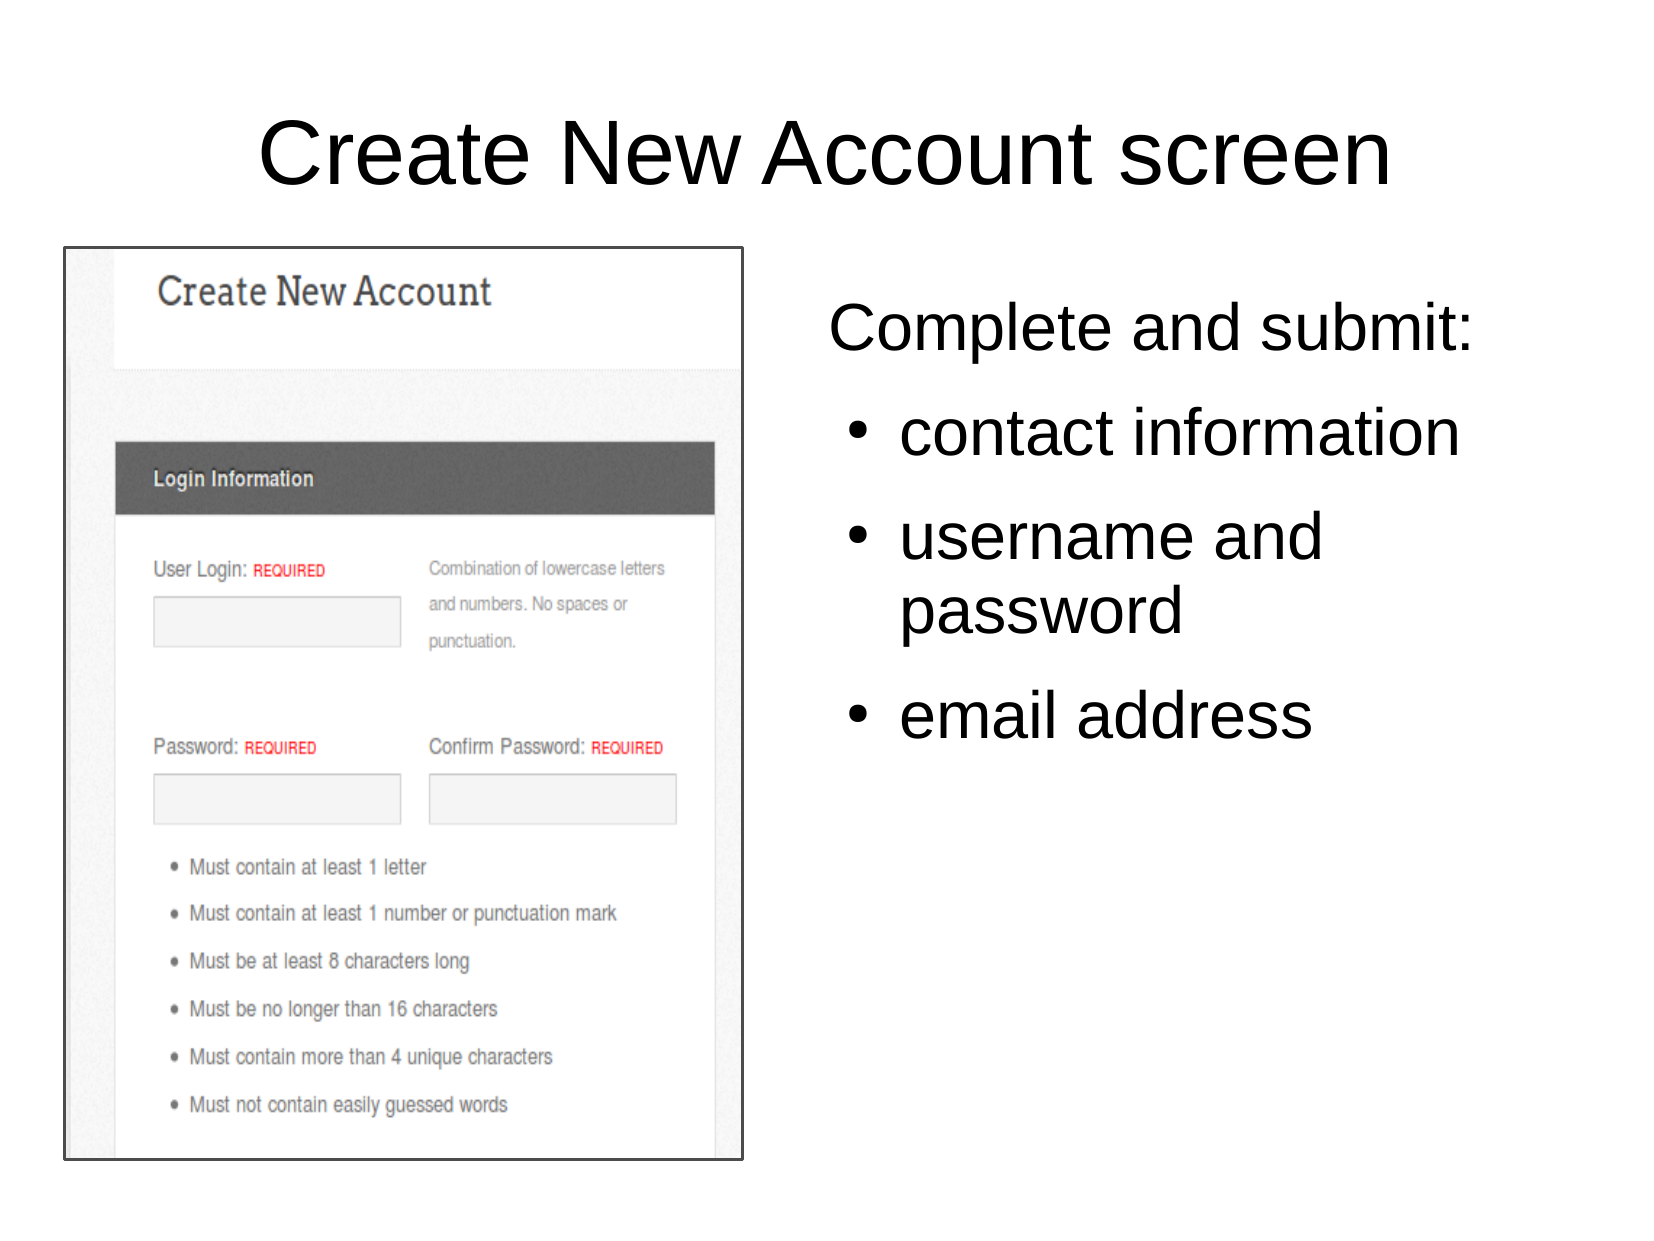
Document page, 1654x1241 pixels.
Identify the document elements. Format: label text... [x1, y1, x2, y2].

list Complete and submit: contact information username and password email address [828, 290, 1539, 1010]
title Create New Account screen [82, 49, 1571, 257]
picture [65, 249, 741, 1159]
